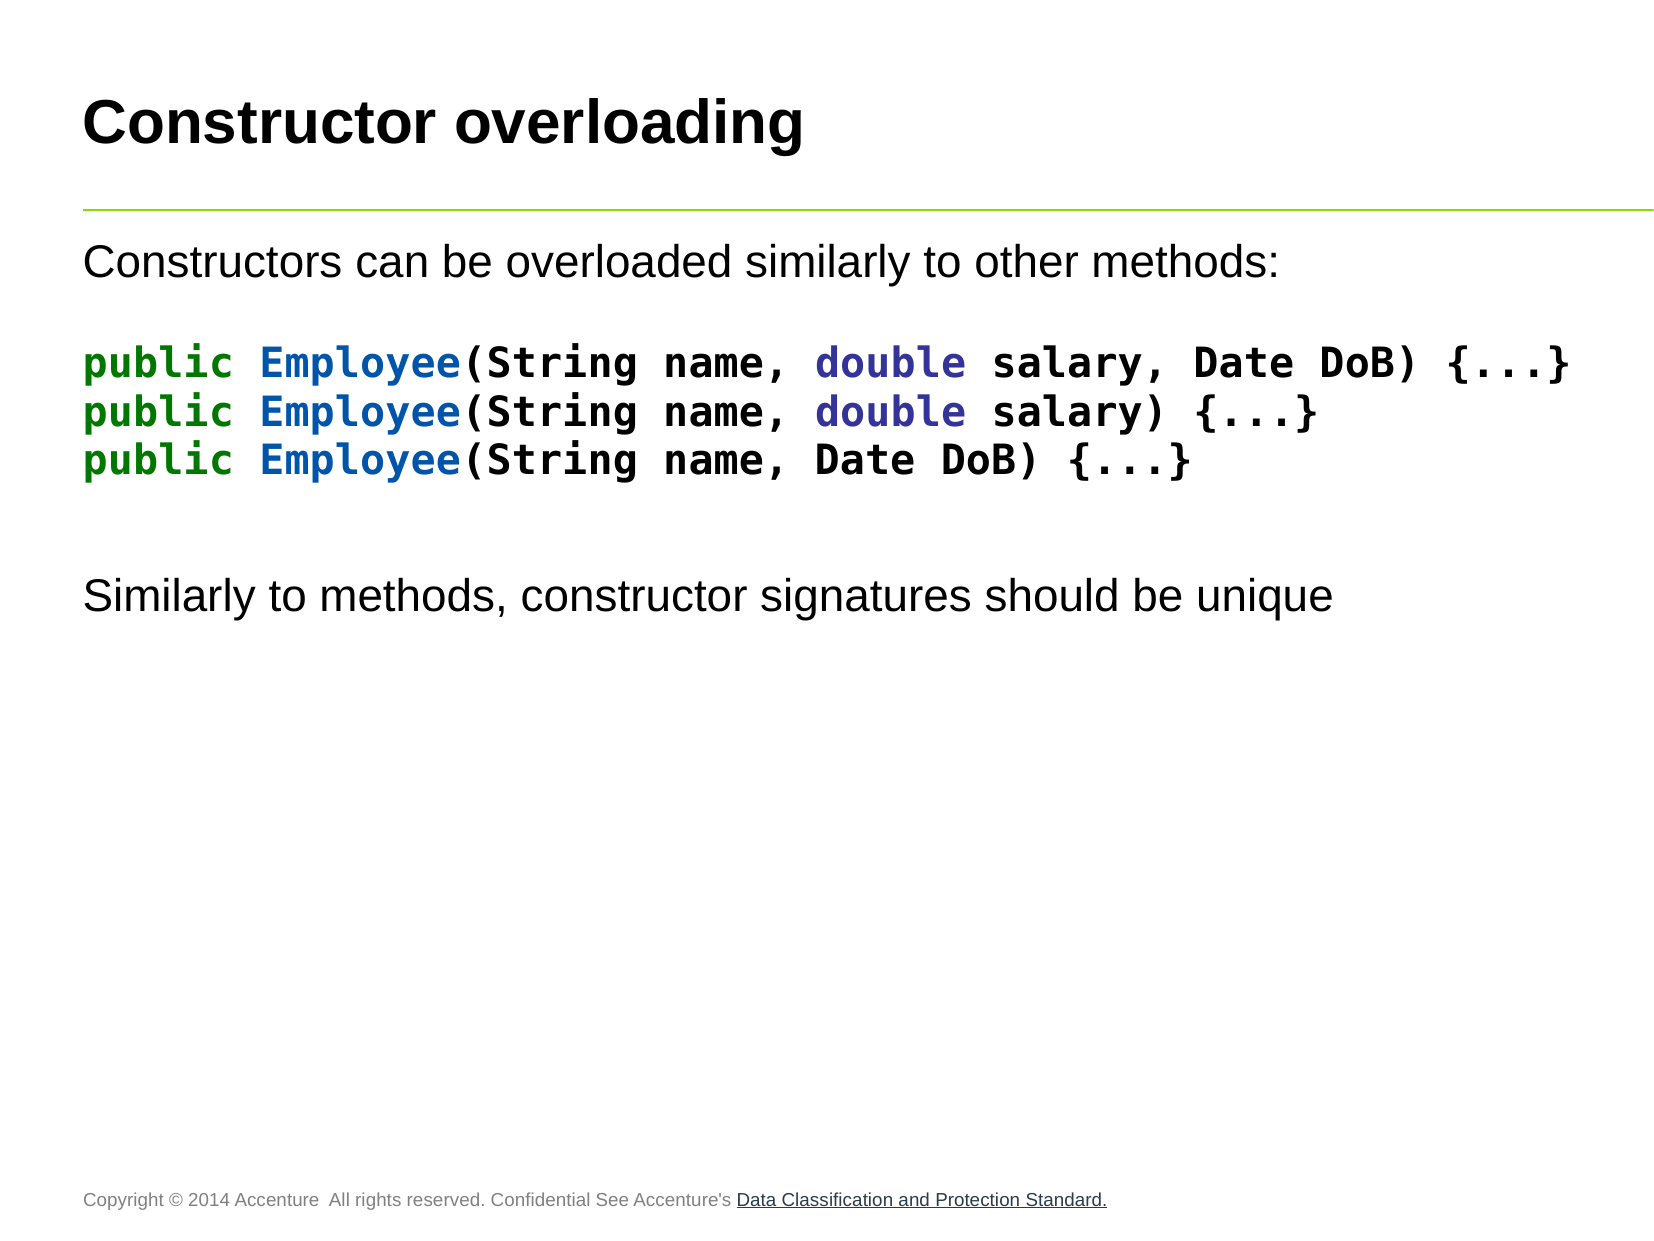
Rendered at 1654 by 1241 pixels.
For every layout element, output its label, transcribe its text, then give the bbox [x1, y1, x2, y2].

title Constructor overloading [82, 65, 1571, 179]
list Constructors can be overloaded similarly to other methods: public Employee(String name, double salary, Date DoB) {...} public Employee(String name, double salary) {...} public Employee(String name, Date DoB) {...} Similarly to methods, constructor signatures should be unique [82, 236, 1607, 1158]
